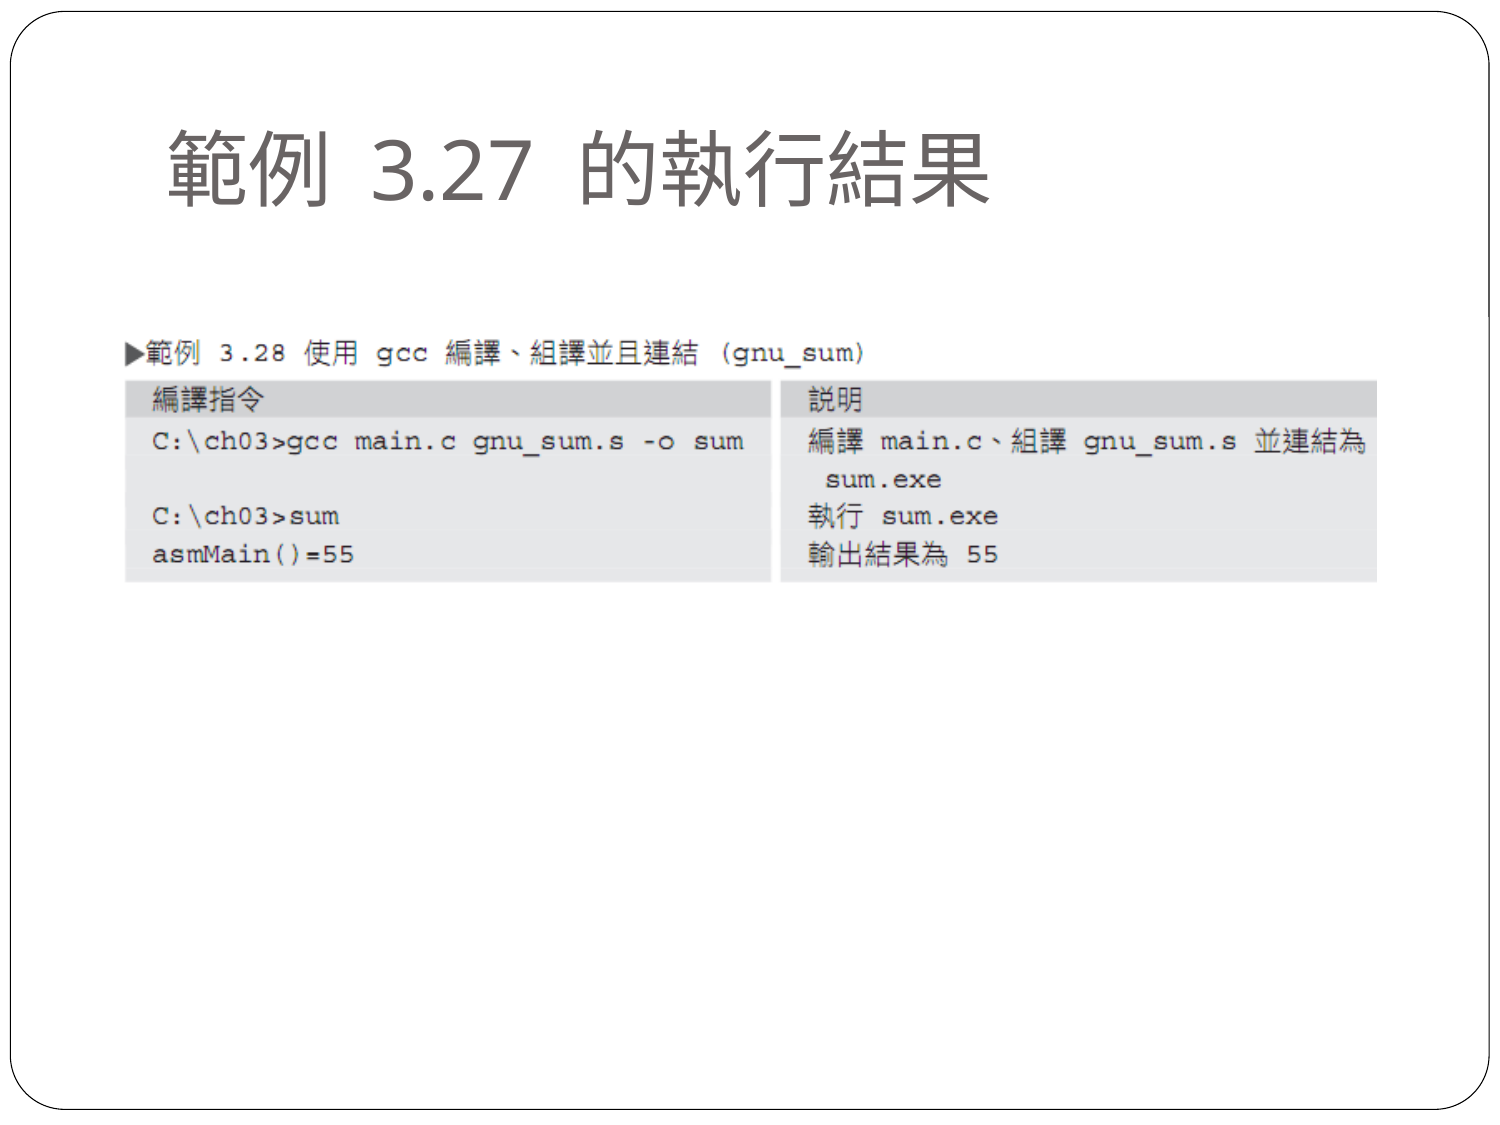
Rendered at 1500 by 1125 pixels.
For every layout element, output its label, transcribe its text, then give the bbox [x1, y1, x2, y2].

picture [117, 328, 1377, 586]
title 範例 3.27 的執行結果 [150, 44, 1426, 233]
